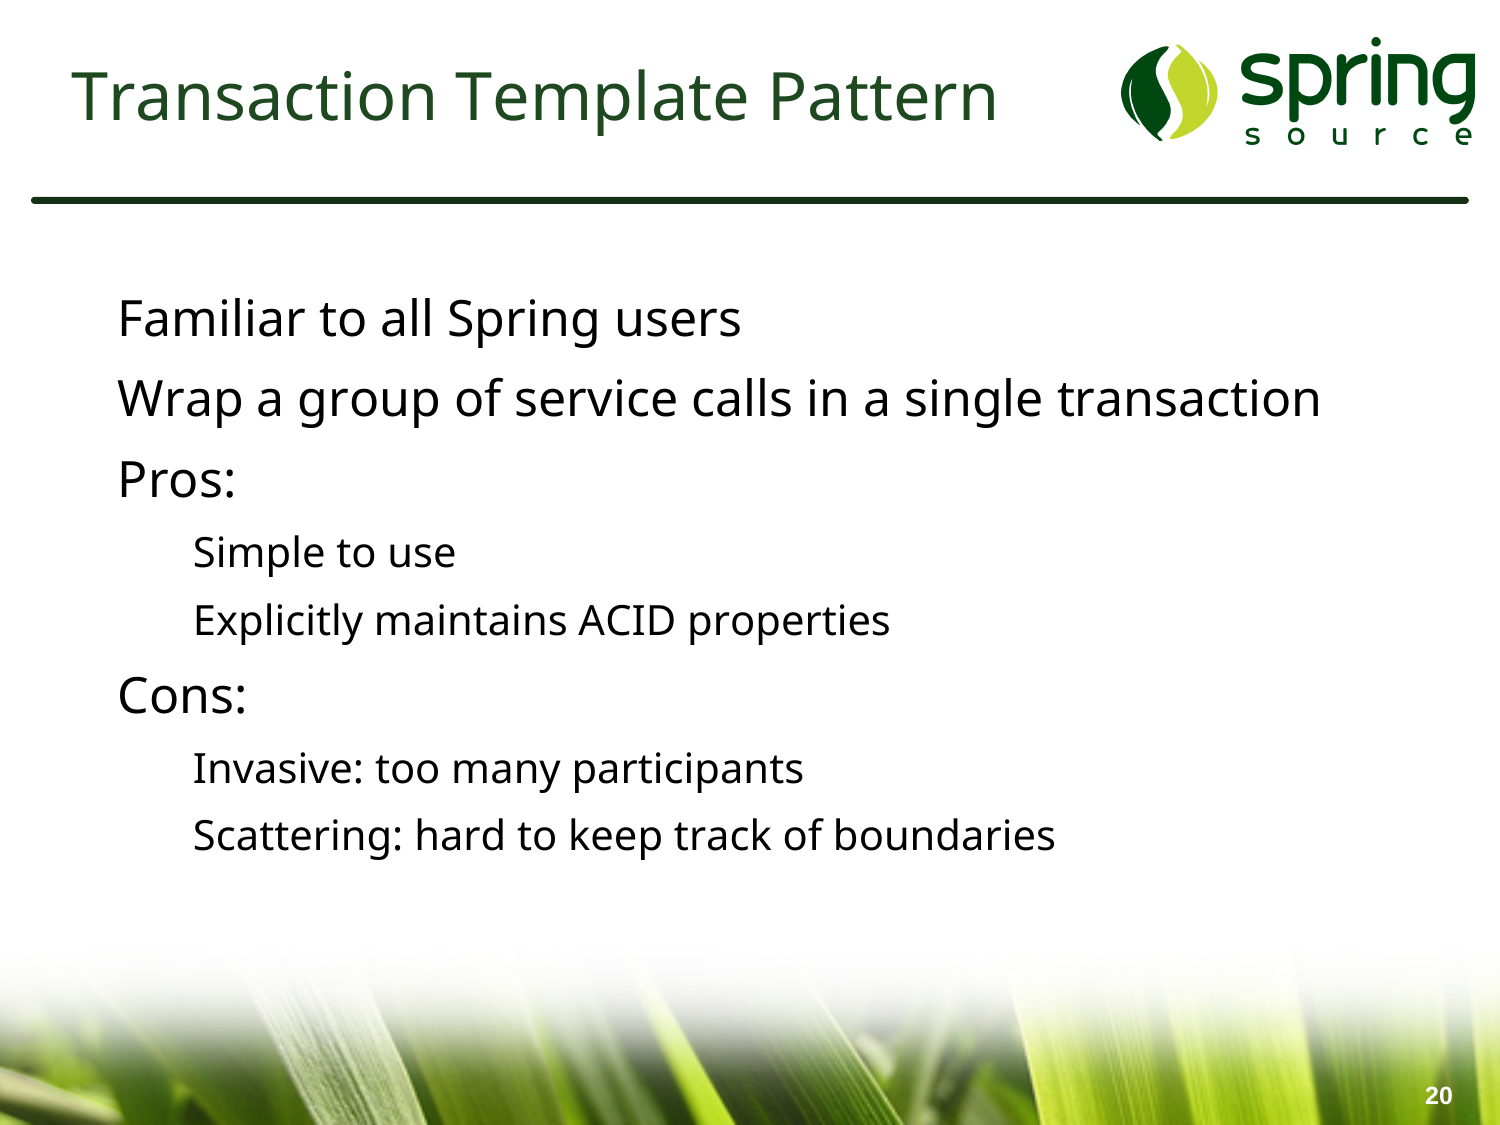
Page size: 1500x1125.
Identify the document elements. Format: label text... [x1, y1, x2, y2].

picture [1121, 37, 1475, 145]
title Transaction Template Pattern [56, 13, 1089, 176]
picture [0, 944, 1500, 1125]
list Familiar to all Spring users Wrap a group of service calls in a single transaction Pros: Simple to use Explicitly maintains ACID properties Cons: Invasive: too many participants Scattering: hard to keep track of boundaries [103, 275, 1394, 938]
